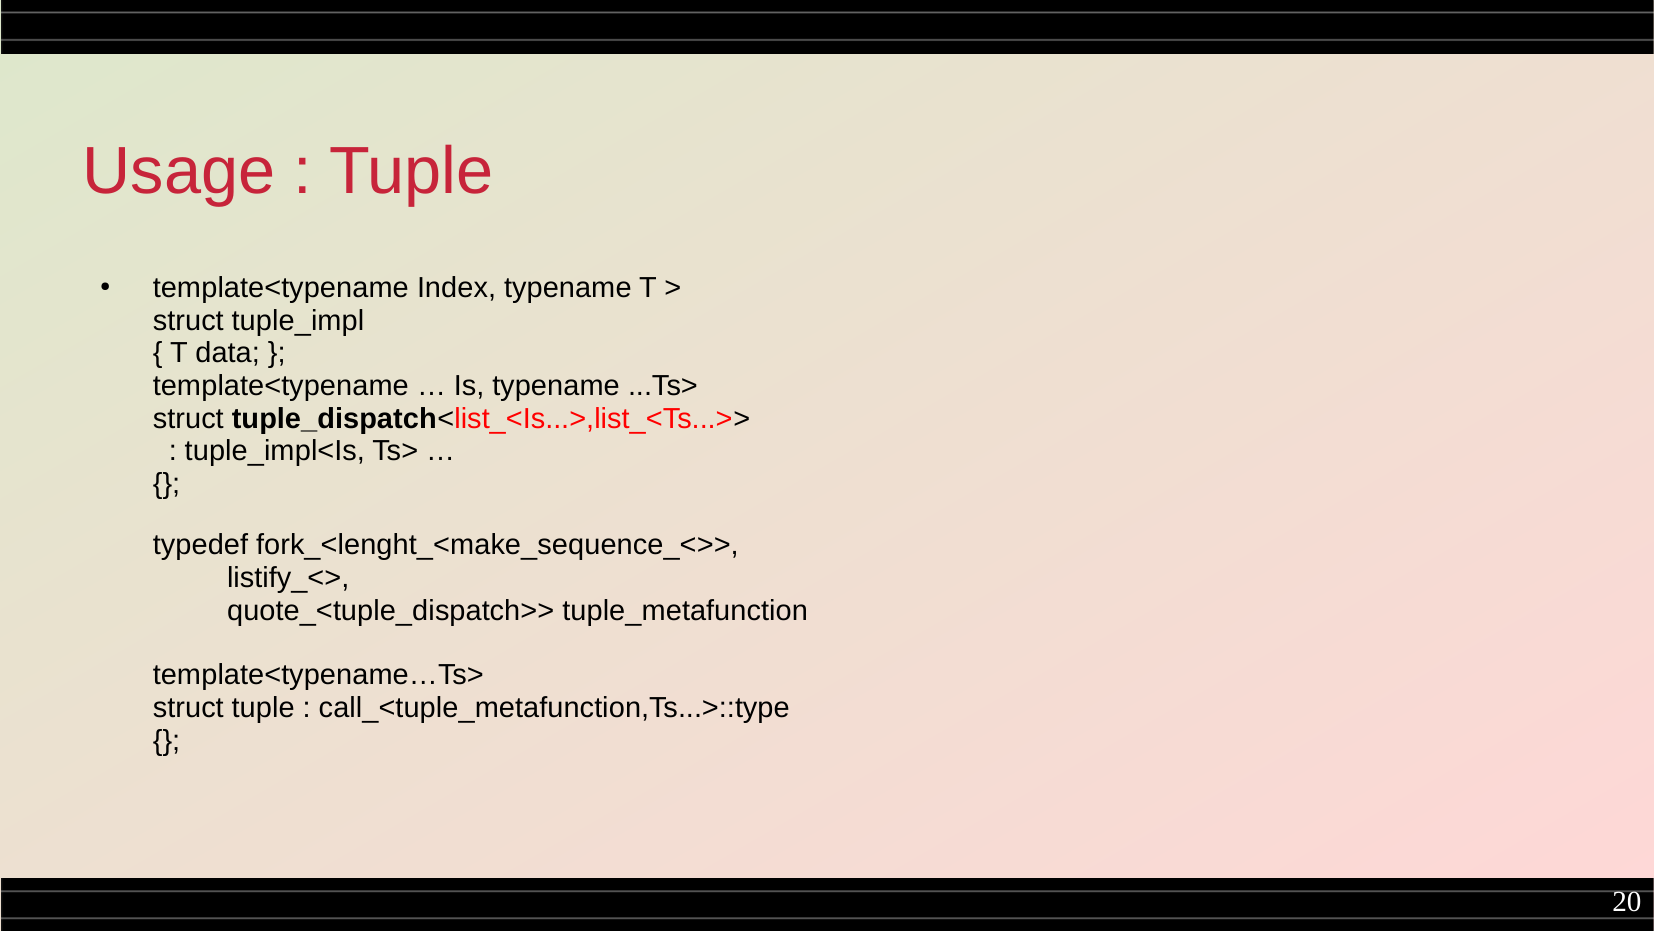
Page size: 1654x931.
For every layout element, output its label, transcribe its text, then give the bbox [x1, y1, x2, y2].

picture [1, 0, 1654, 54]
picture [1, 878, 1654, 931]
list template<typename Index, typename T > struct tuple_impl { T data; }; template<typename … Is, typename ...Ts> struct tuple_dispatch<list_<Is...>,list_<Ts...>> : tuple_impl<Is, Ts> … {}; typedef fork_<lenght_<make_sequence_<>>, listify_<>, quote_<tuple_dispatch>> tuple_metafunction template<typename…Ts> struct tuple : call_<tuple_metafunction,Ts...>::type {}; [82, 271, 1081, 758]
title Usage : Tuple [82, 92, 1571, 249]
